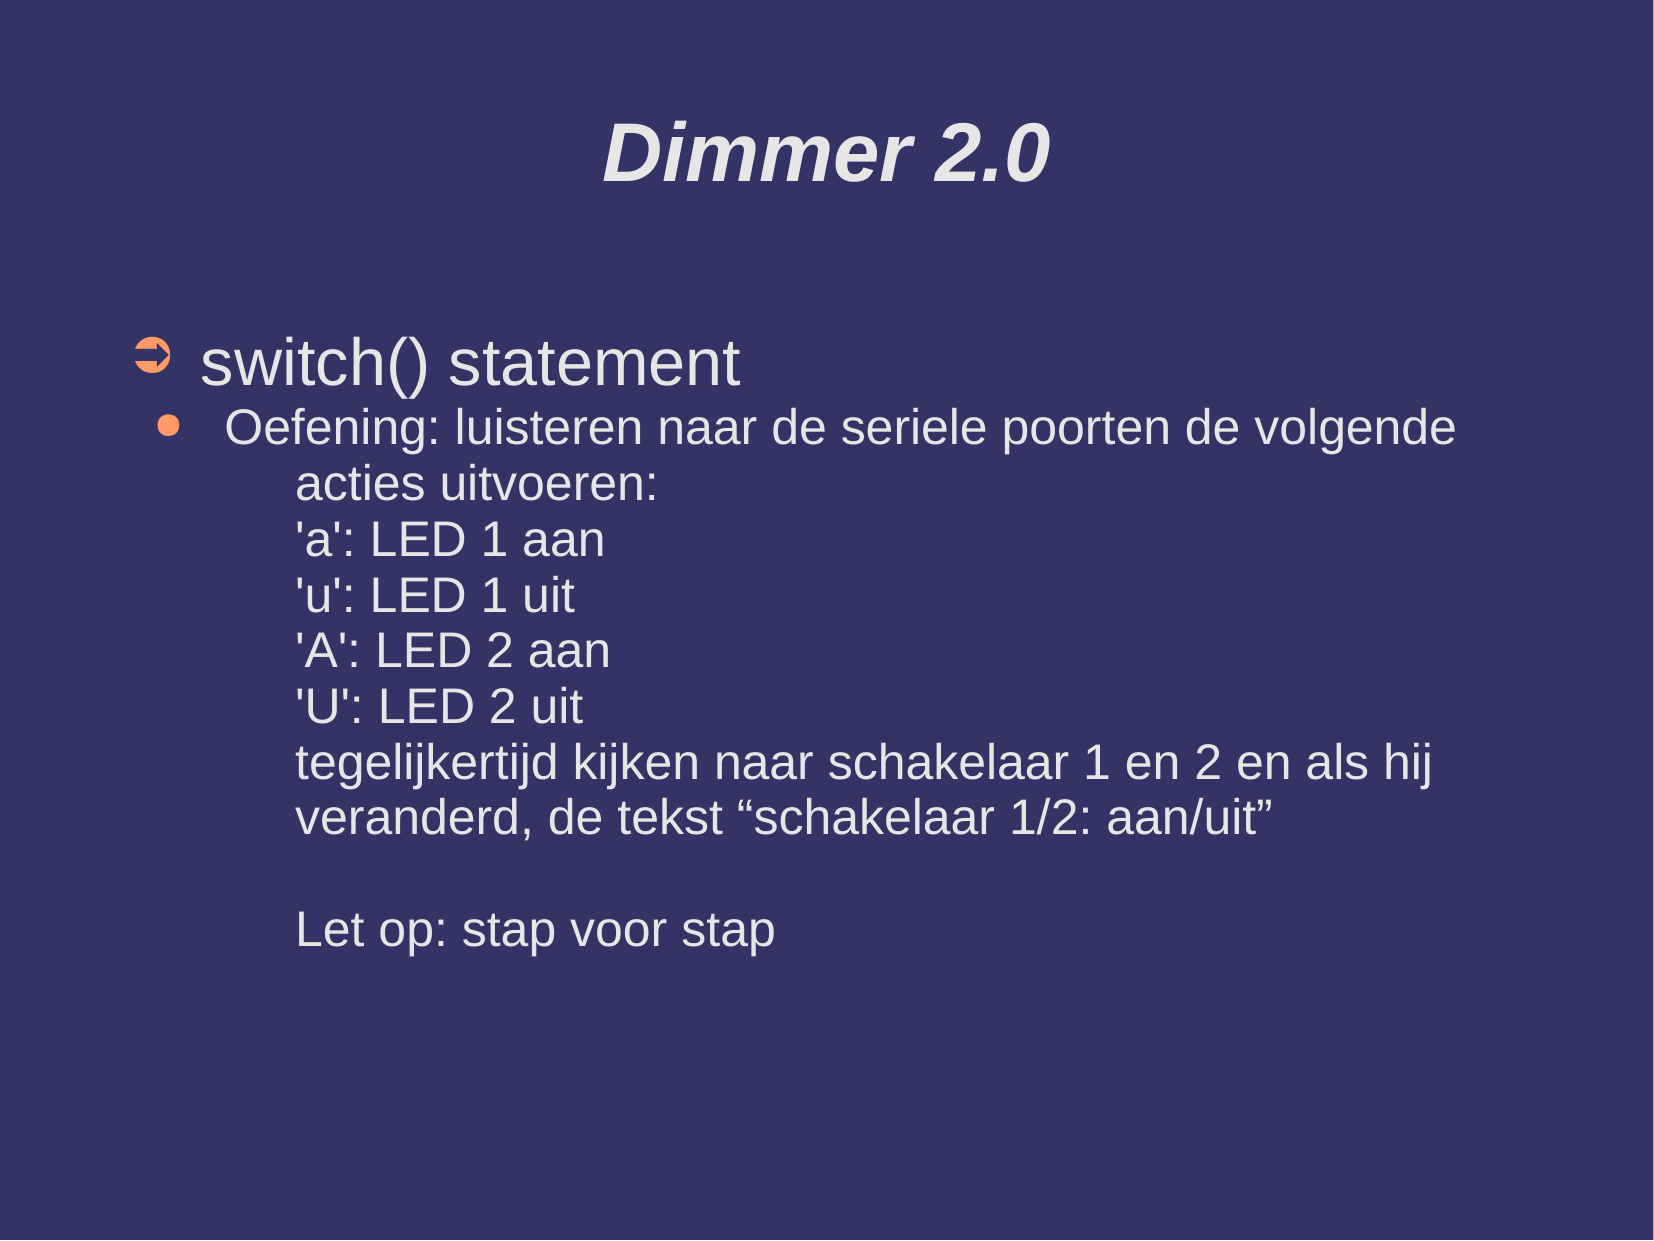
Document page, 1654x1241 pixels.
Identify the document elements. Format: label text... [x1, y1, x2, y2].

title Dimmer 2.0 [82, 49, 1571, 257]
list switch() statement Oefening: luisteren naar de seriele poorten de volgende acties uitvoeren: 'a': LED 1 aan 'u': LED 1 uit 'A': LED 2 aan 'U': LED 2 uit tegelijkertijd kijken naar schakelaar 1 en 2 en als hij veranderd, de tekst “schakelaar 1/2: aan/uit” Let op: stap voor stap [118, 324, 1571, 1004]
